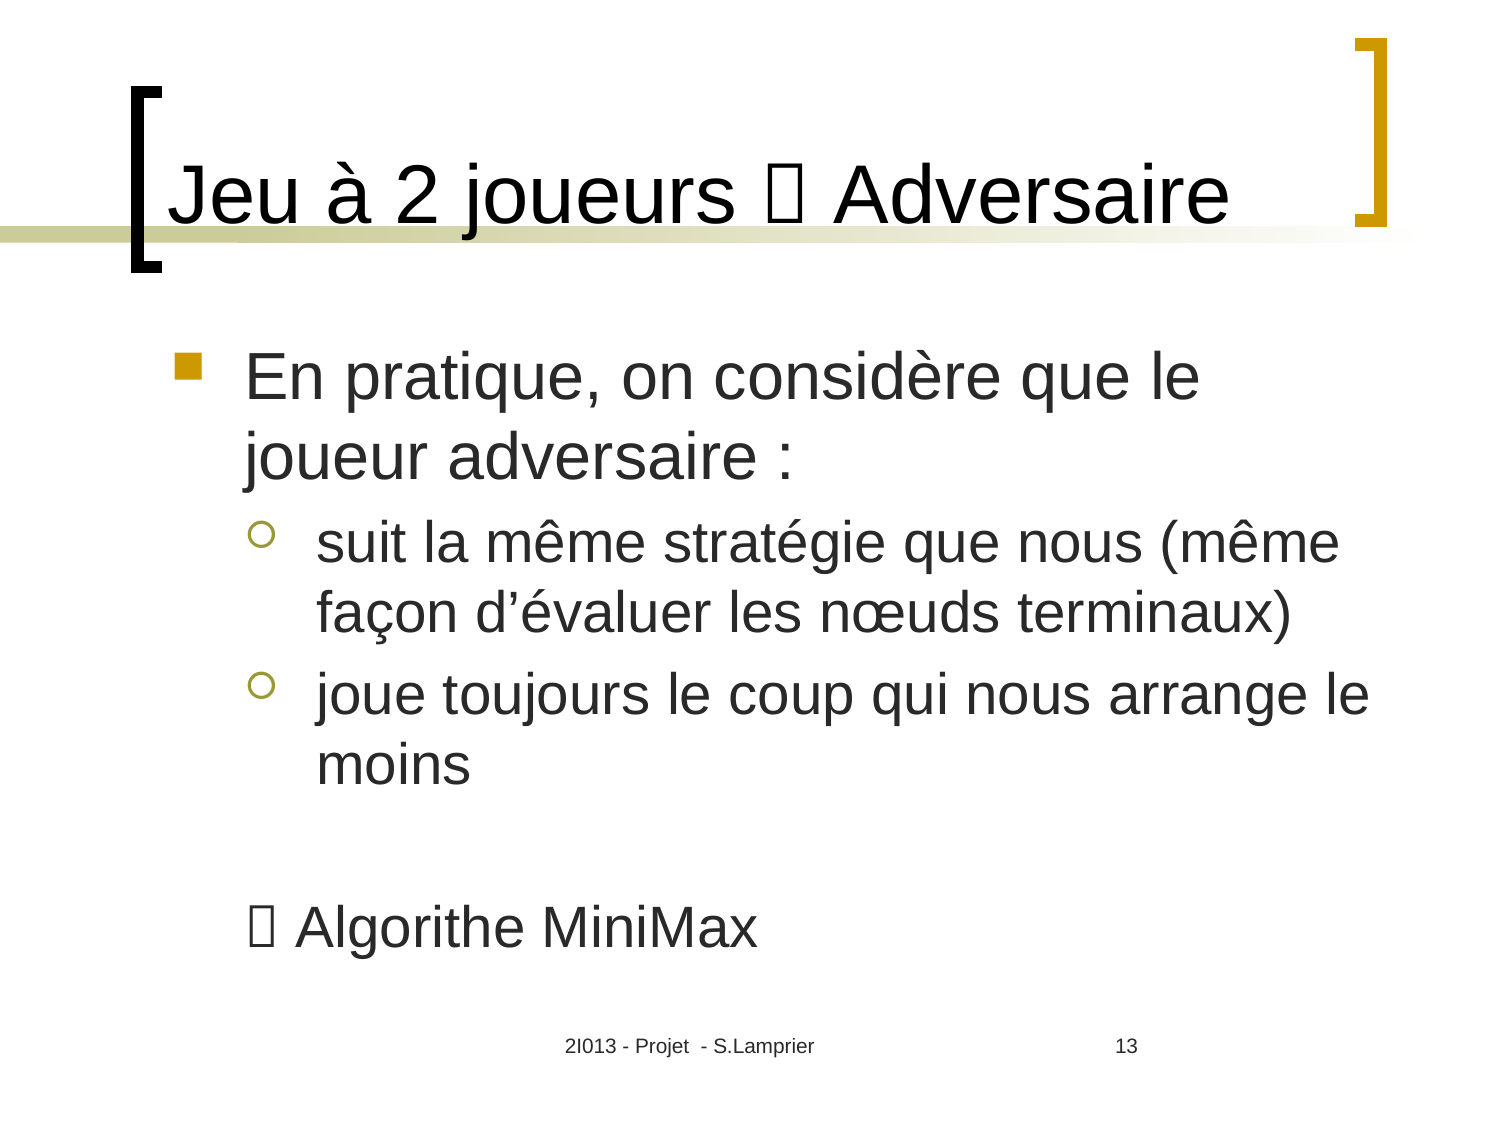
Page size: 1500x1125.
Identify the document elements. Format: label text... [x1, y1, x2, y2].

slide_number <numéro> [1100, 1025, 1413, 1100]
title Jeu à 2 joueurs  Adversaire [152, 15, 1328, 248]
list En pratique, on considère que le joueur adversaire : suit la même stratégie que nous (même façon d’évaluer les nœuds terminaux) joue toujours le coup qui nous arrange le moins  Algorithe MiniMax [155, 324, 1413, 1000]
footer 2I013 - Projet - S.Lamprier [549, 1025, 1025, 1100]
